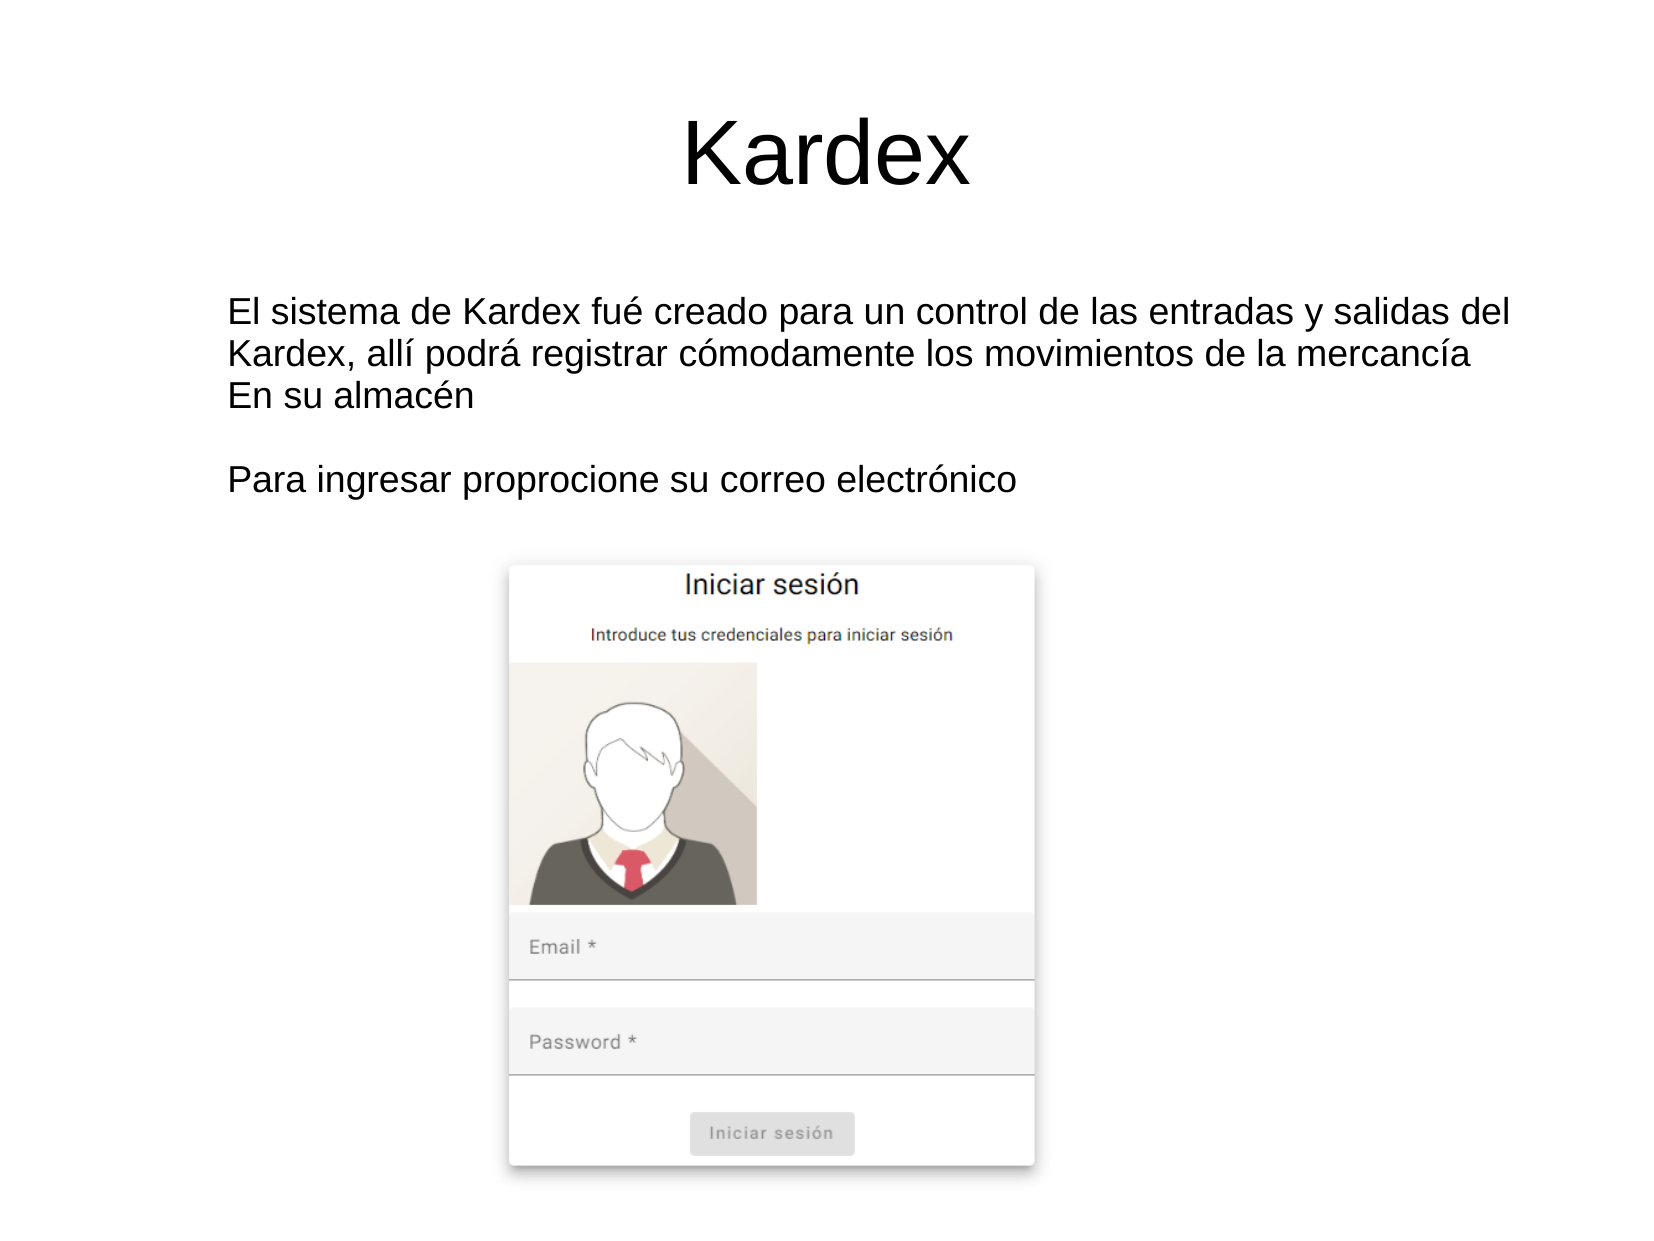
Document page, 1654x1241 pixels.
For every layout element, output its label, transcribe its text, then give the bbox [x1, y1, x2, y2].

picture [472, 531, 1057, 1195]
title Kardex [82, 49, 1571, 257]
text_box El sistema de Kardex fué creado para un control de las entradas y salidas del Kardex, allí podrá registrar cómodamente los movimientos de la mercancía En su almacén Para ingresar proprocione su correo electrónico [212, 283, 1525, 509]
